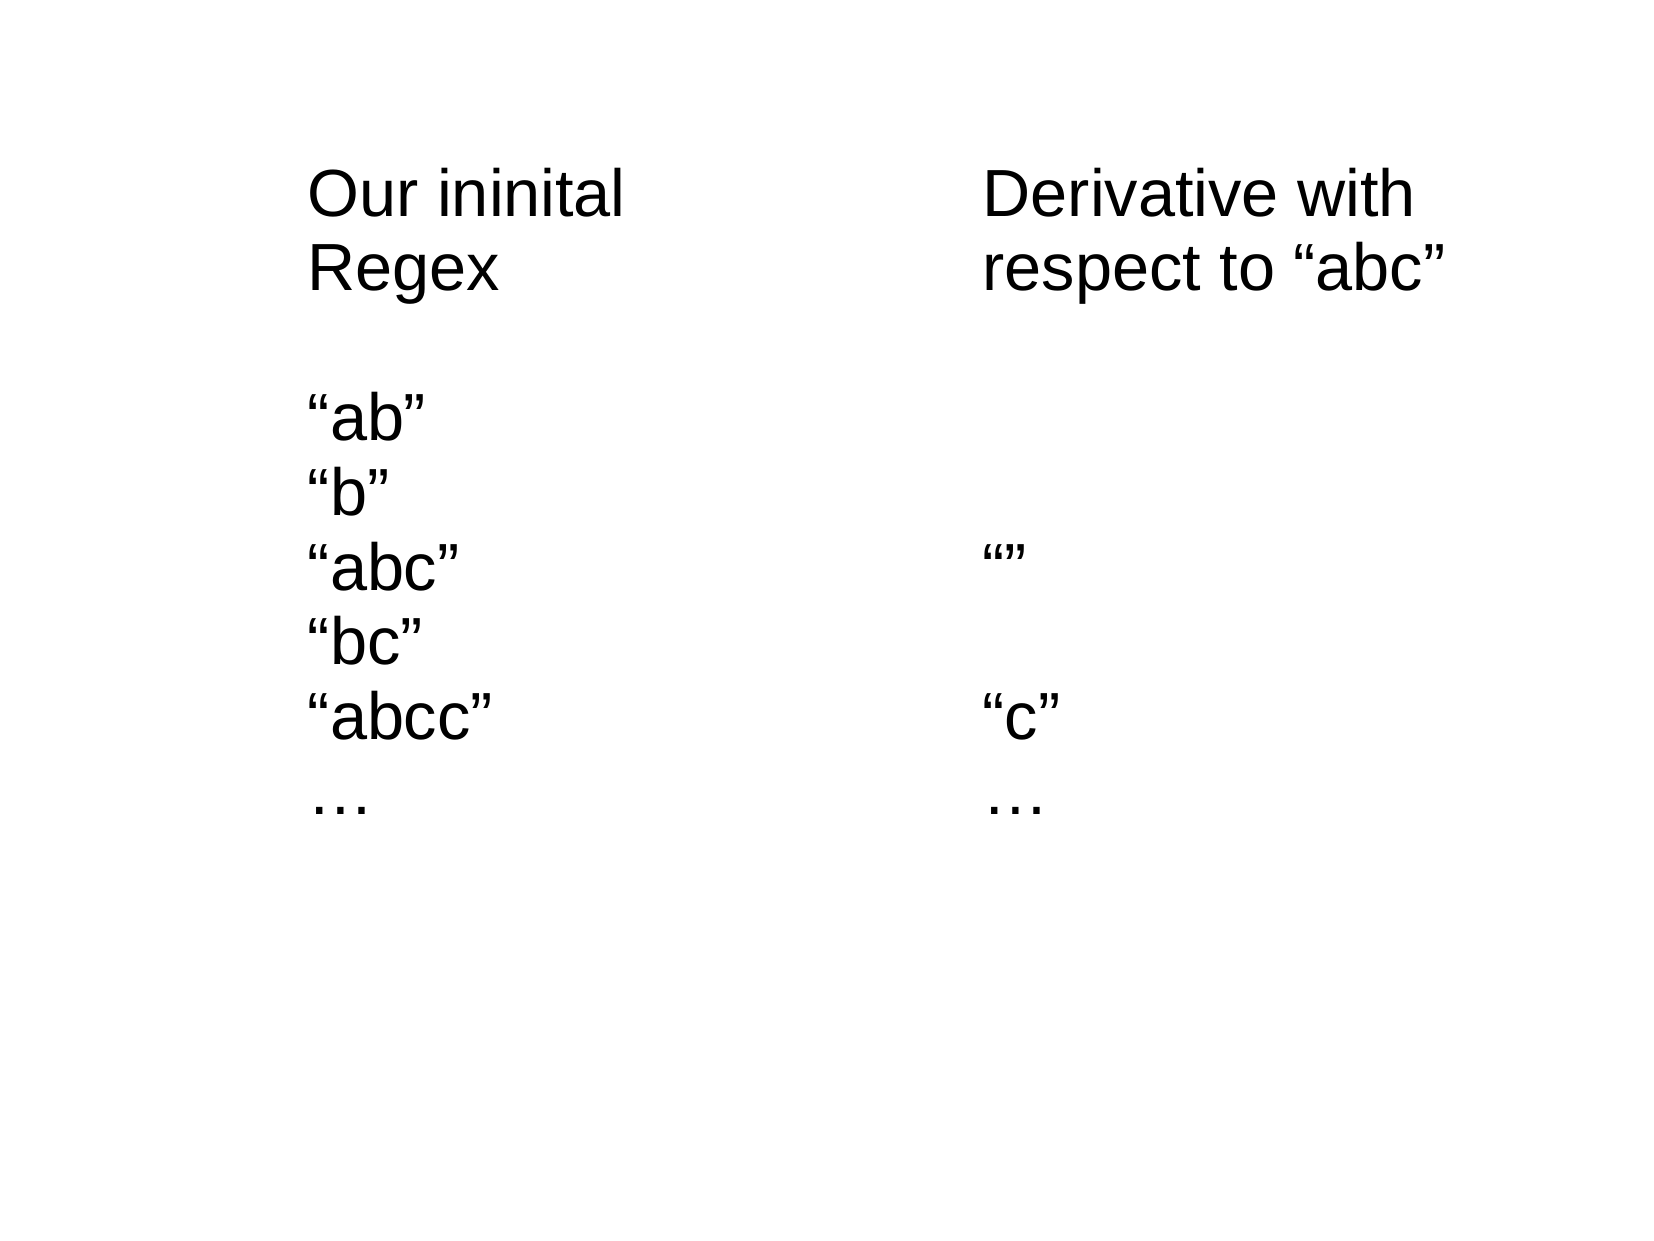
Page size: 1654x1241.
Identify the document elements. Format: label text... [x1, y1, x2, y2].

subtitle Our ininital Derivative with Regex respect to “abc” “ab” “b” “abc” “” “bc” “abcc” “c” … … [82, 49, 1571, 1010]
